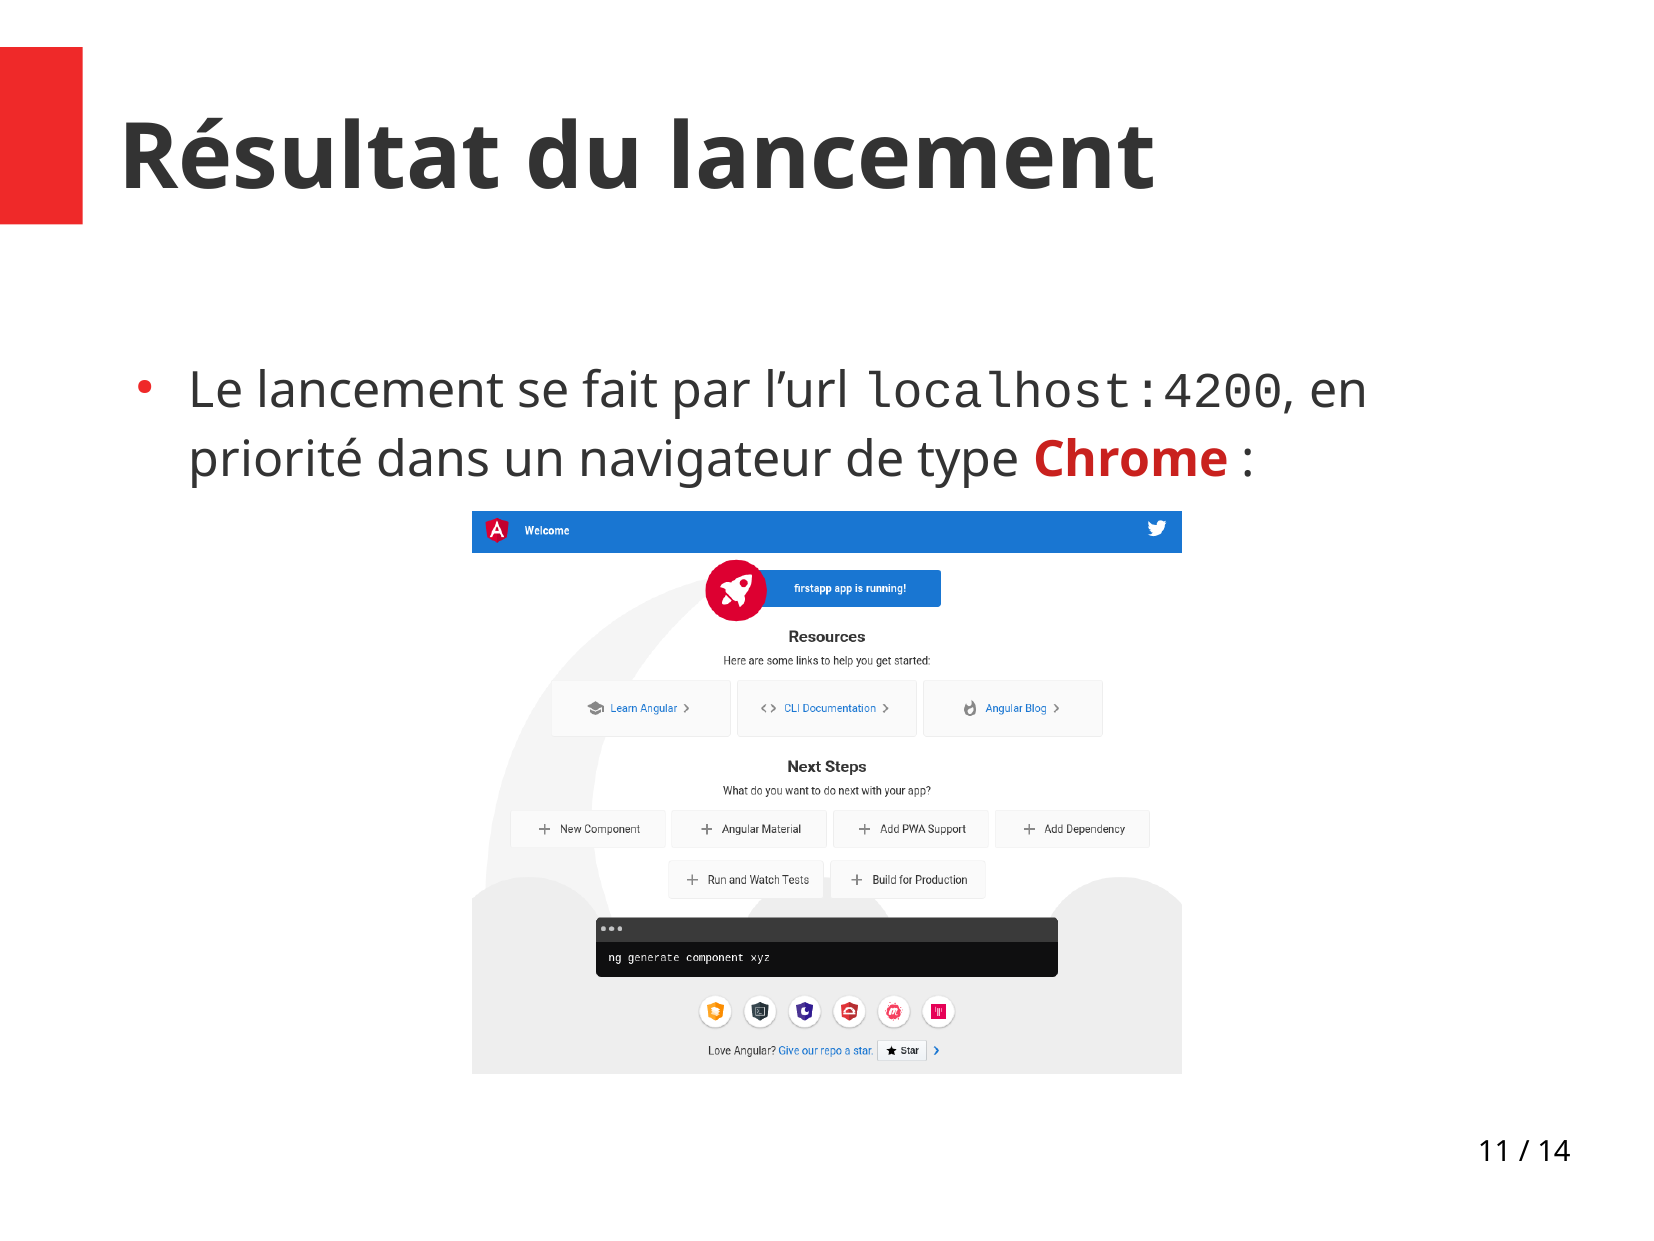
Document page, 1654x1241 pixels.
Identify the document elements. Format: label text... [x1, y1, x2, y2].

list Le lancement se fait par l’url localhost:4200, en priorité dans un navigateur de type Chrome : [118, 354, 1536, 1074]
title Résultat du lancement [118, 49, 1571, 257]
picture [472, 511, 1182, 1074]
